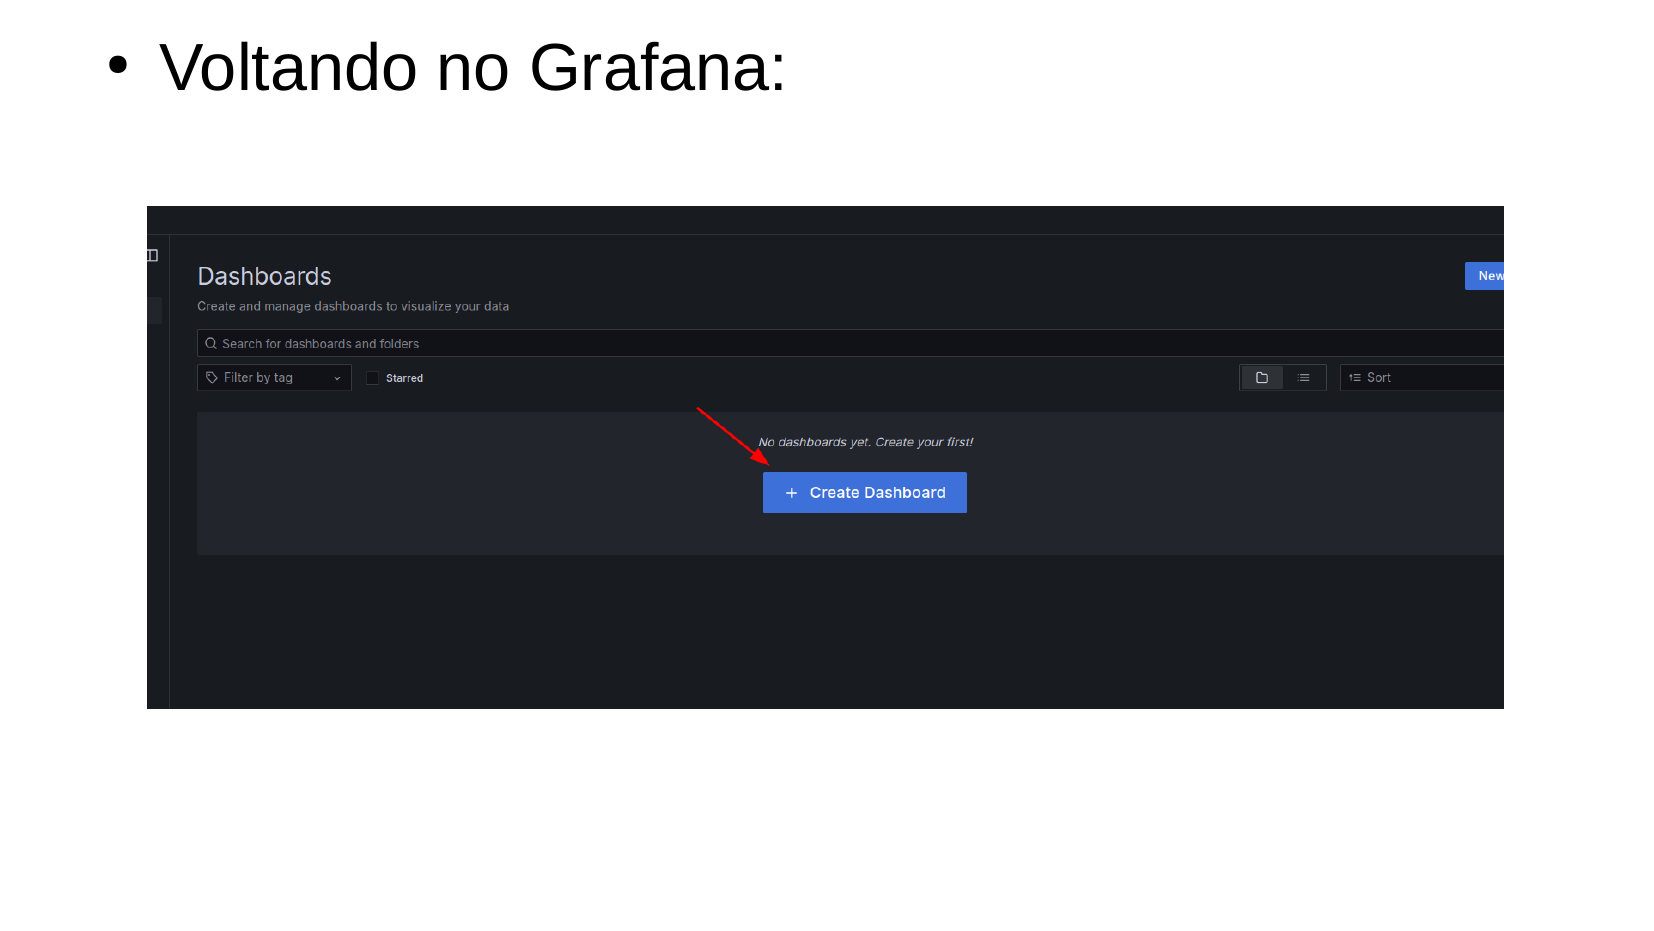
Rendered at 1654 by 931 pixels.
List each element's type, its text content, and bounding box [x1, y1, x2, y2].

picture [147, 206, 1504, 709]
list Voltando no Grafana: [88, 29, 1577, 108]
